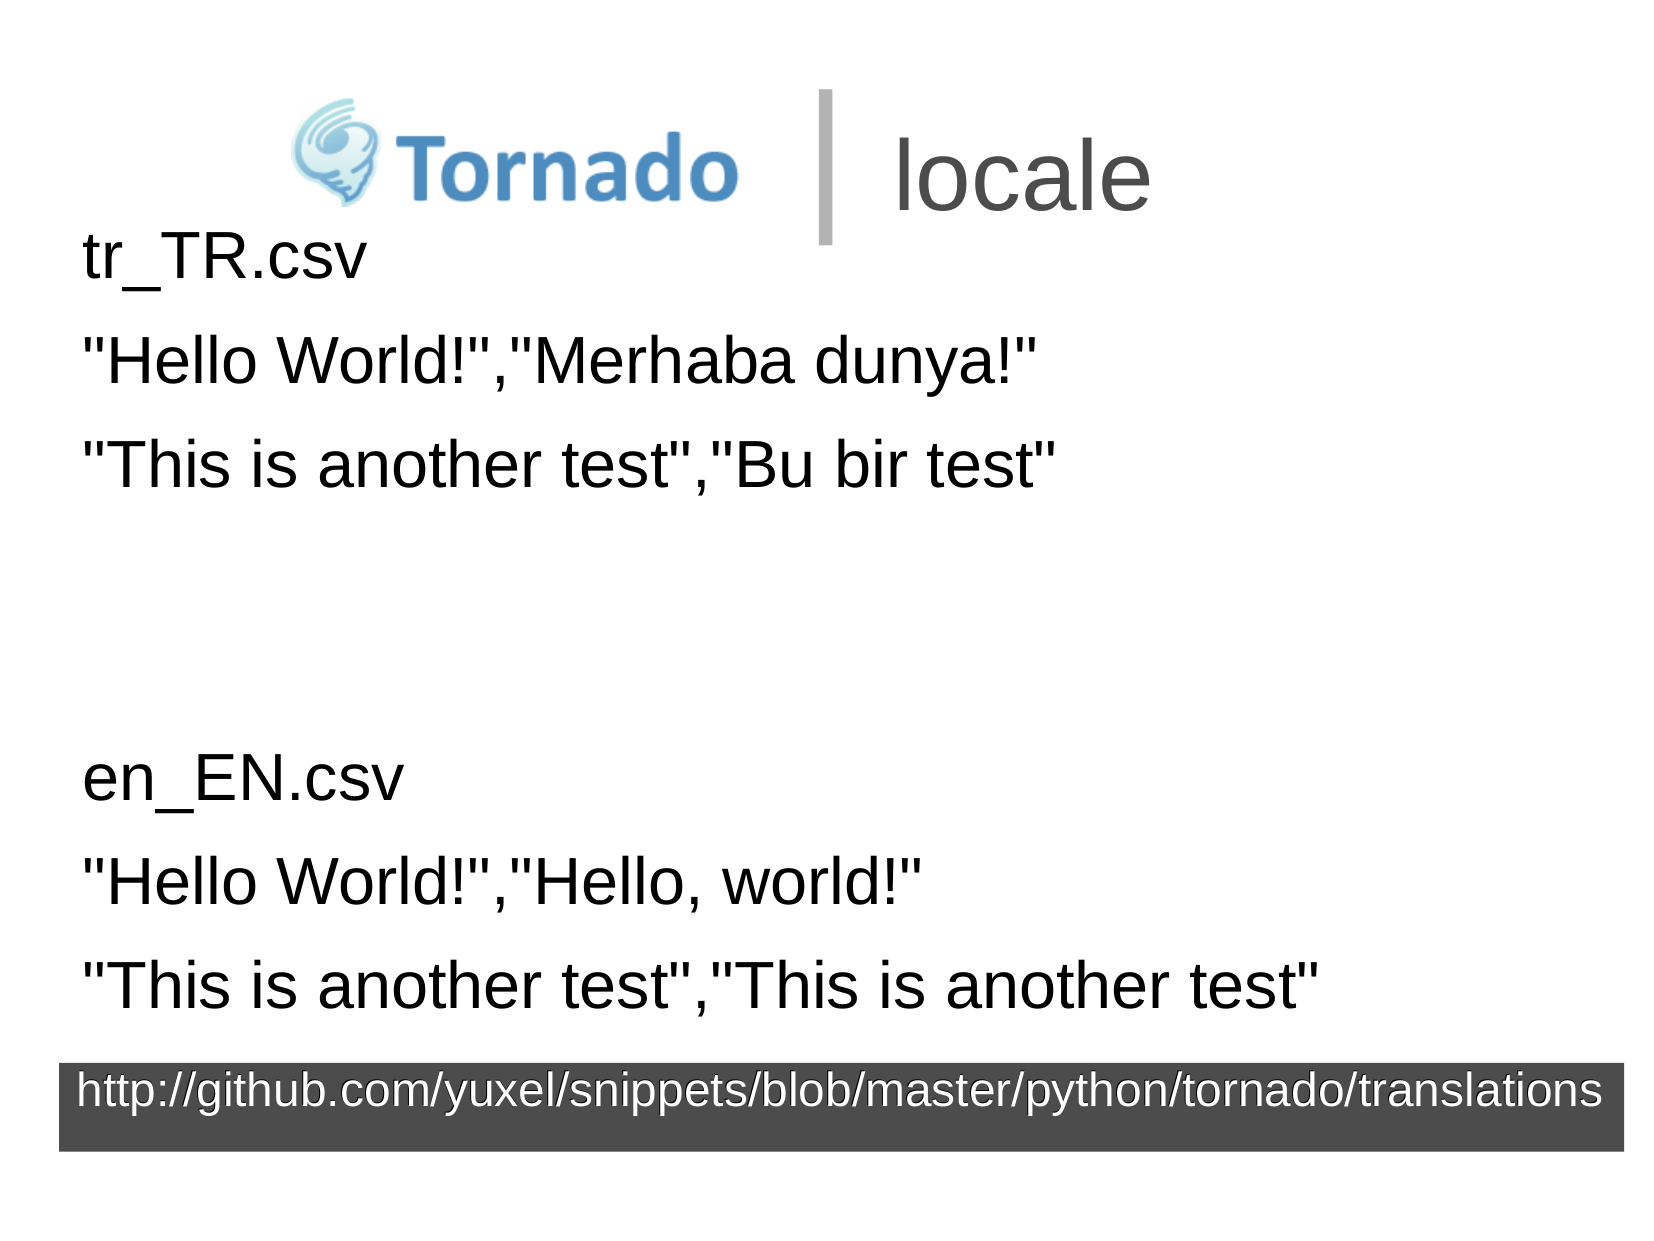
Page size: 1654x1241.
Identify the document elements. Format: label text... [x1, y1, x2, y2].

list http://github.com/yuxel/snippets/blob/master/python/tornado/translations [59, 1062, 1625, 1152]
title [82, 49, 1571, 218]
picture [291, 94, 739, 207]
text_box | locale [804, 59, 1654, 296]
list [838, 295, 1642, 1114]
list tr_TR.csv "Hello World!","Merhaba dunya!" "This is another test","Bu bir test" en_EN.csv "Hello World!","Hello, world!" "This is another test","This is another test" [82, 218, 838, 1034]
